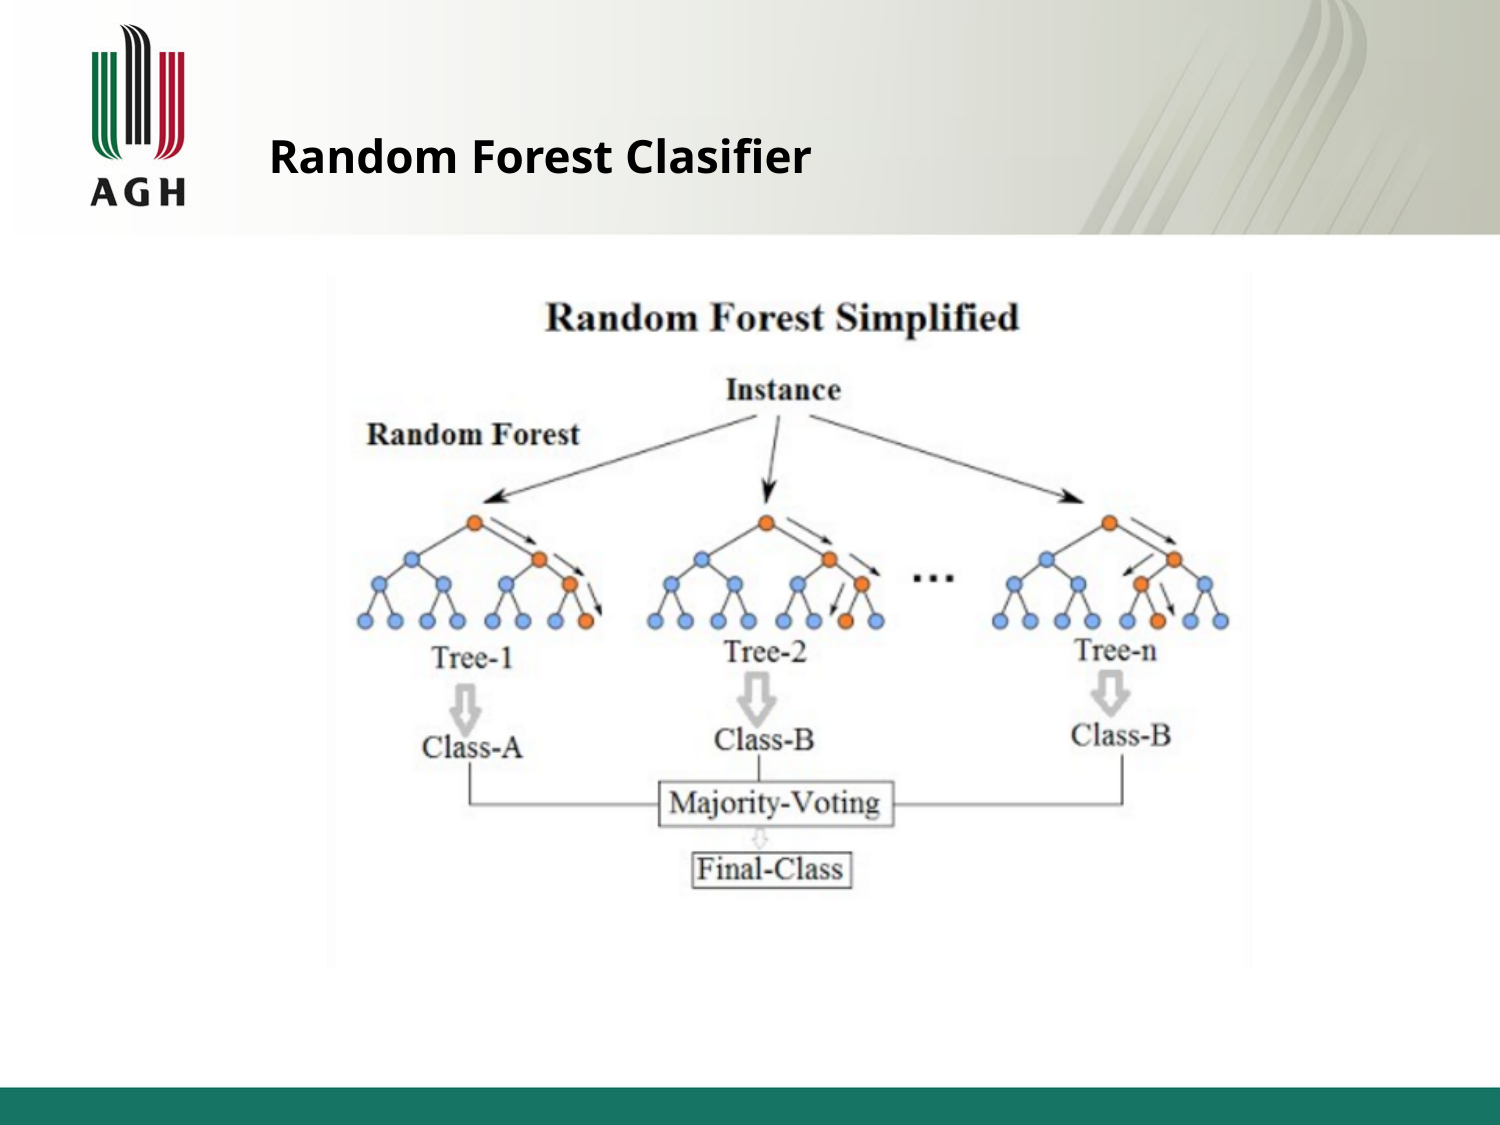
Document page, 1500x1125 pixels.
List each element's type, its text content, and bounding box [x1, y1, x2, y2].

text_box Random Forest Clasifier [253, 119, 1425, 191]
picture [0, 0, 1500, 1125]
